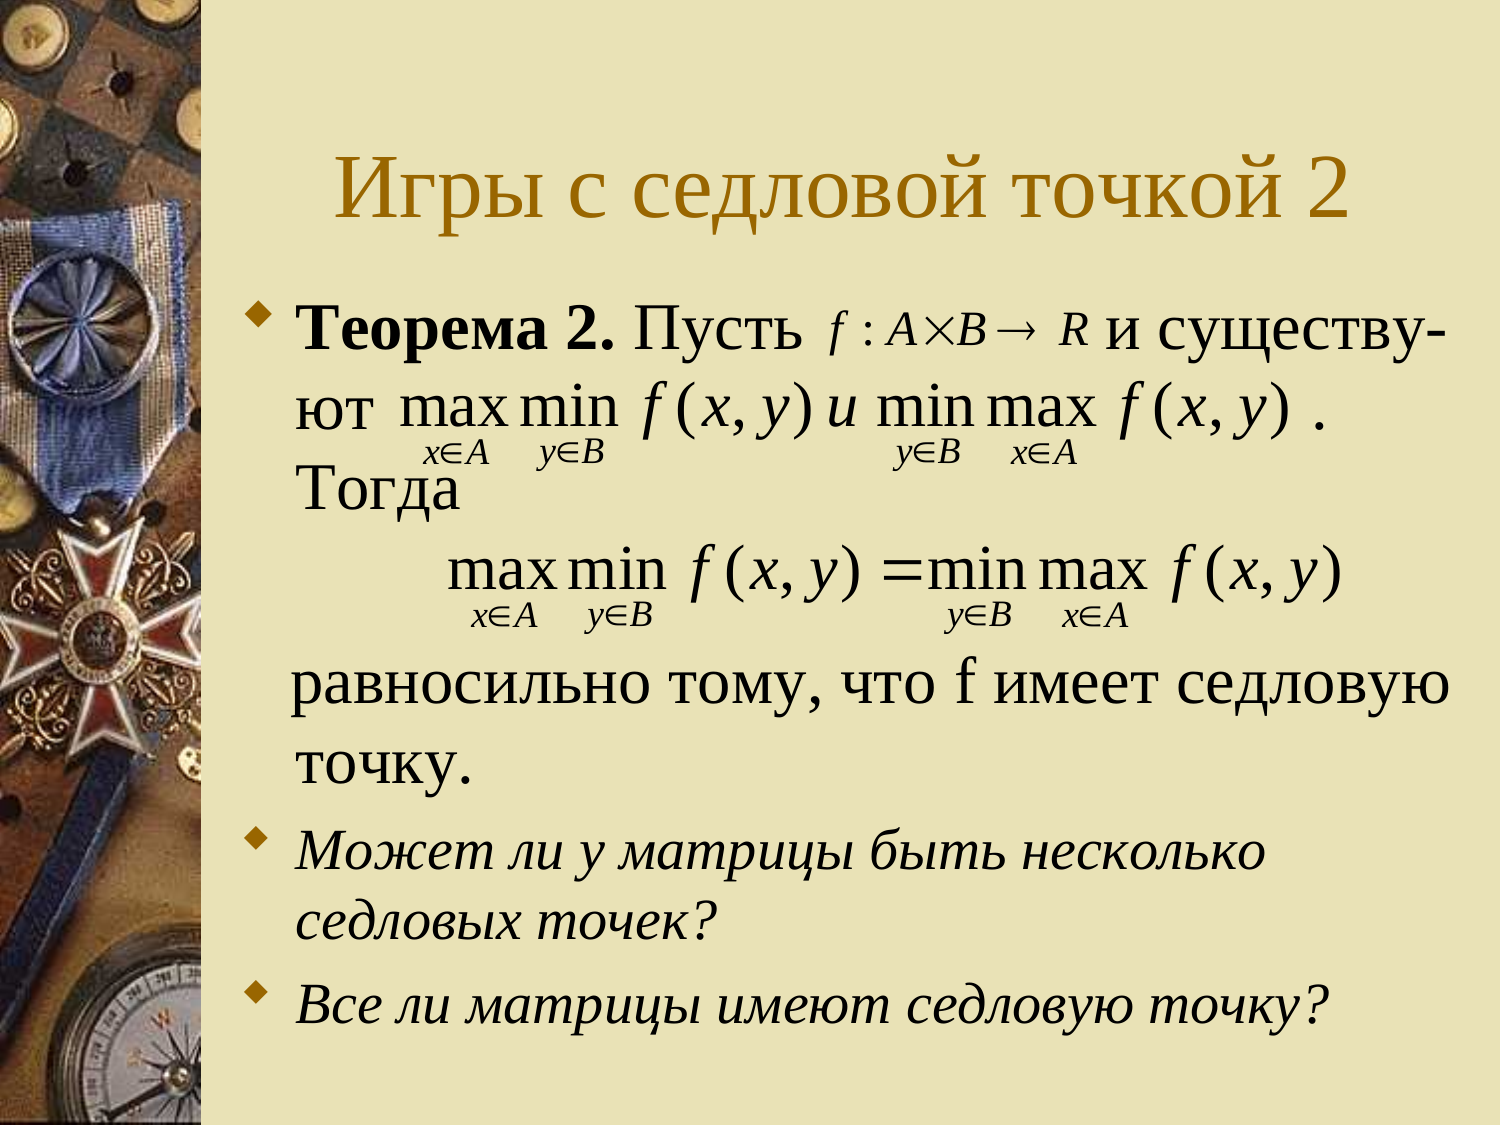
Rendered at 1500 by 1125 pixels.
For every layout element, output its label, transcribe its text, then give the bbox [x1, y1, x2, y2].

picture [0, 0, 201, 1125]
title Игры с седловой точкой 2 [224, 87, 1463, 275]
chart [437, 525, 1356, 648]
list Теорема 2. Пусть и существу-ют . Тогда равносильно тому, что f имеет седловую точку. Может ли у матрицы быть несколько седловых точек? Все ли матрицы имеют седловую точку? [224, 275, 1475, 1101]
chart [389, 299, 1302, 486]
